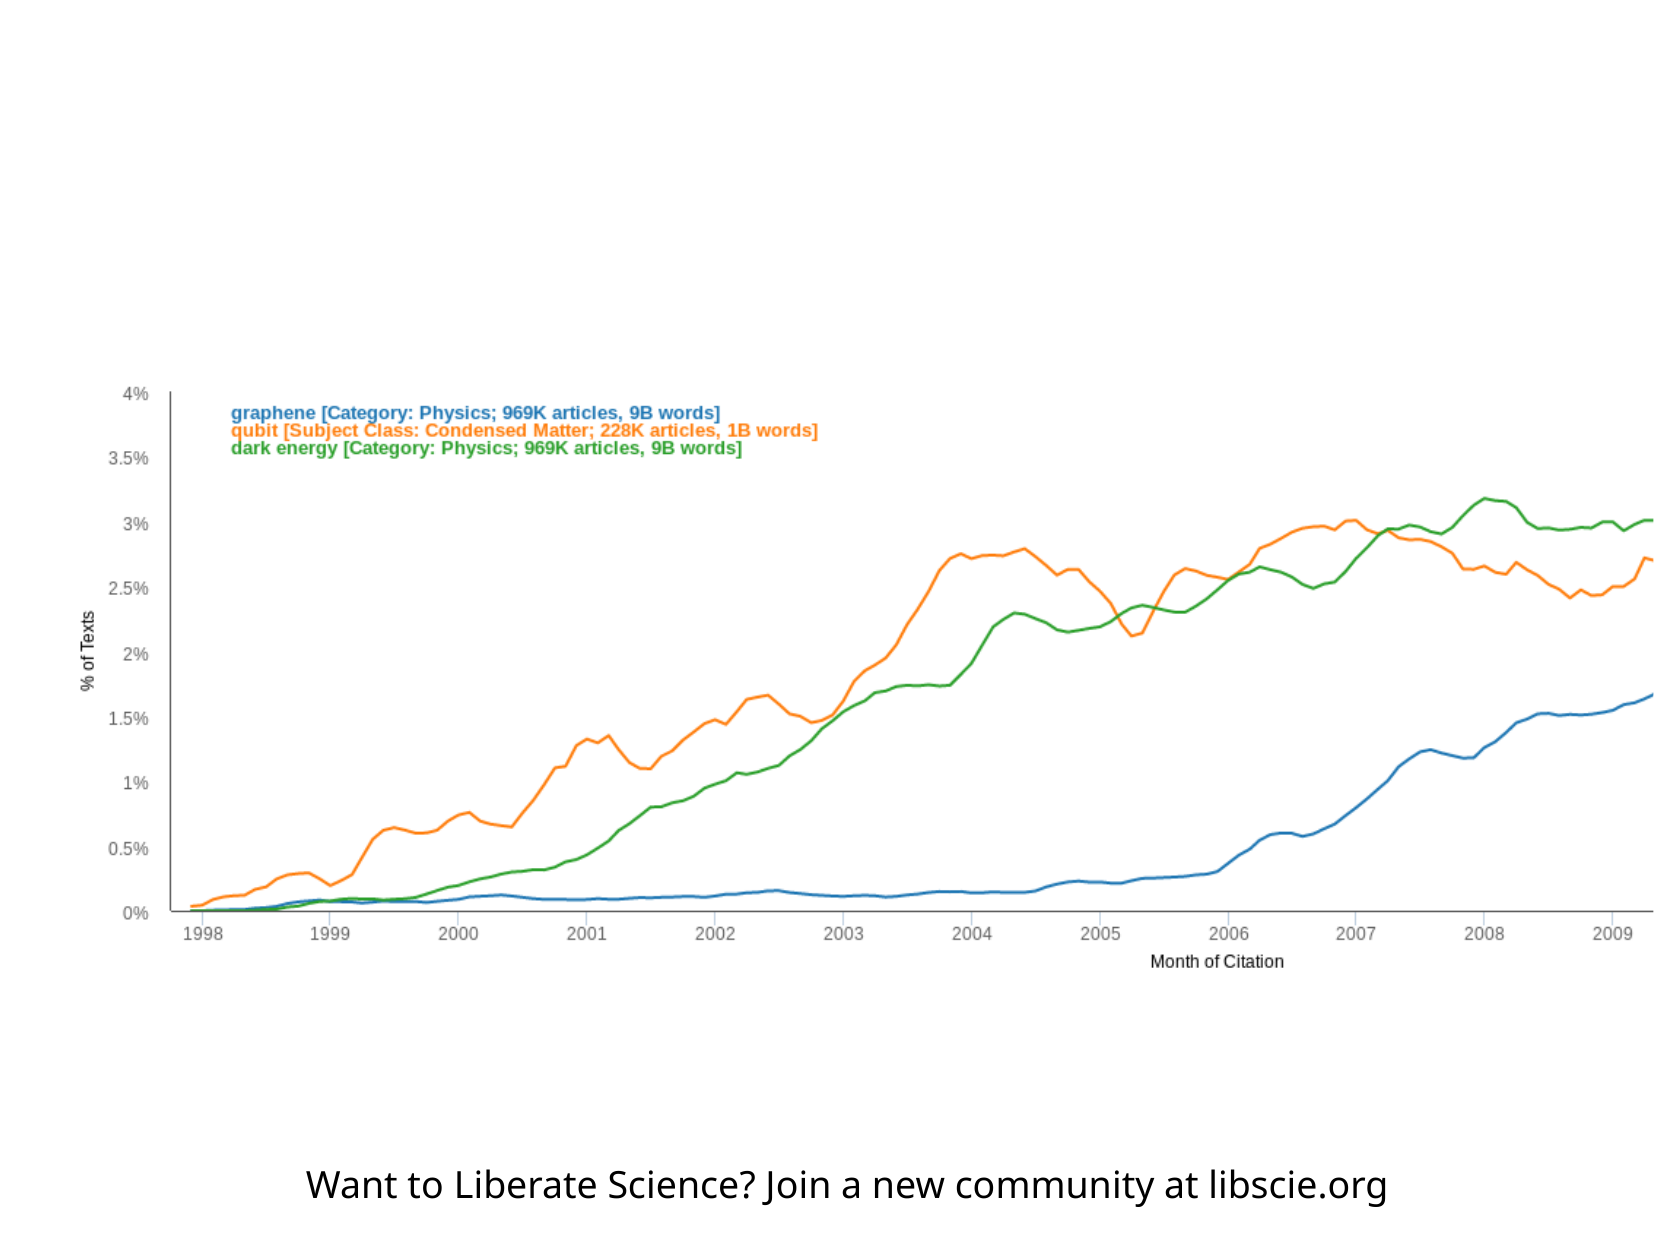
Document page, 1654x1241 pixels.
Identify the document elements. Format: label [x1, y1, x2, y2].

picture [75, 314, 1654, 987]
